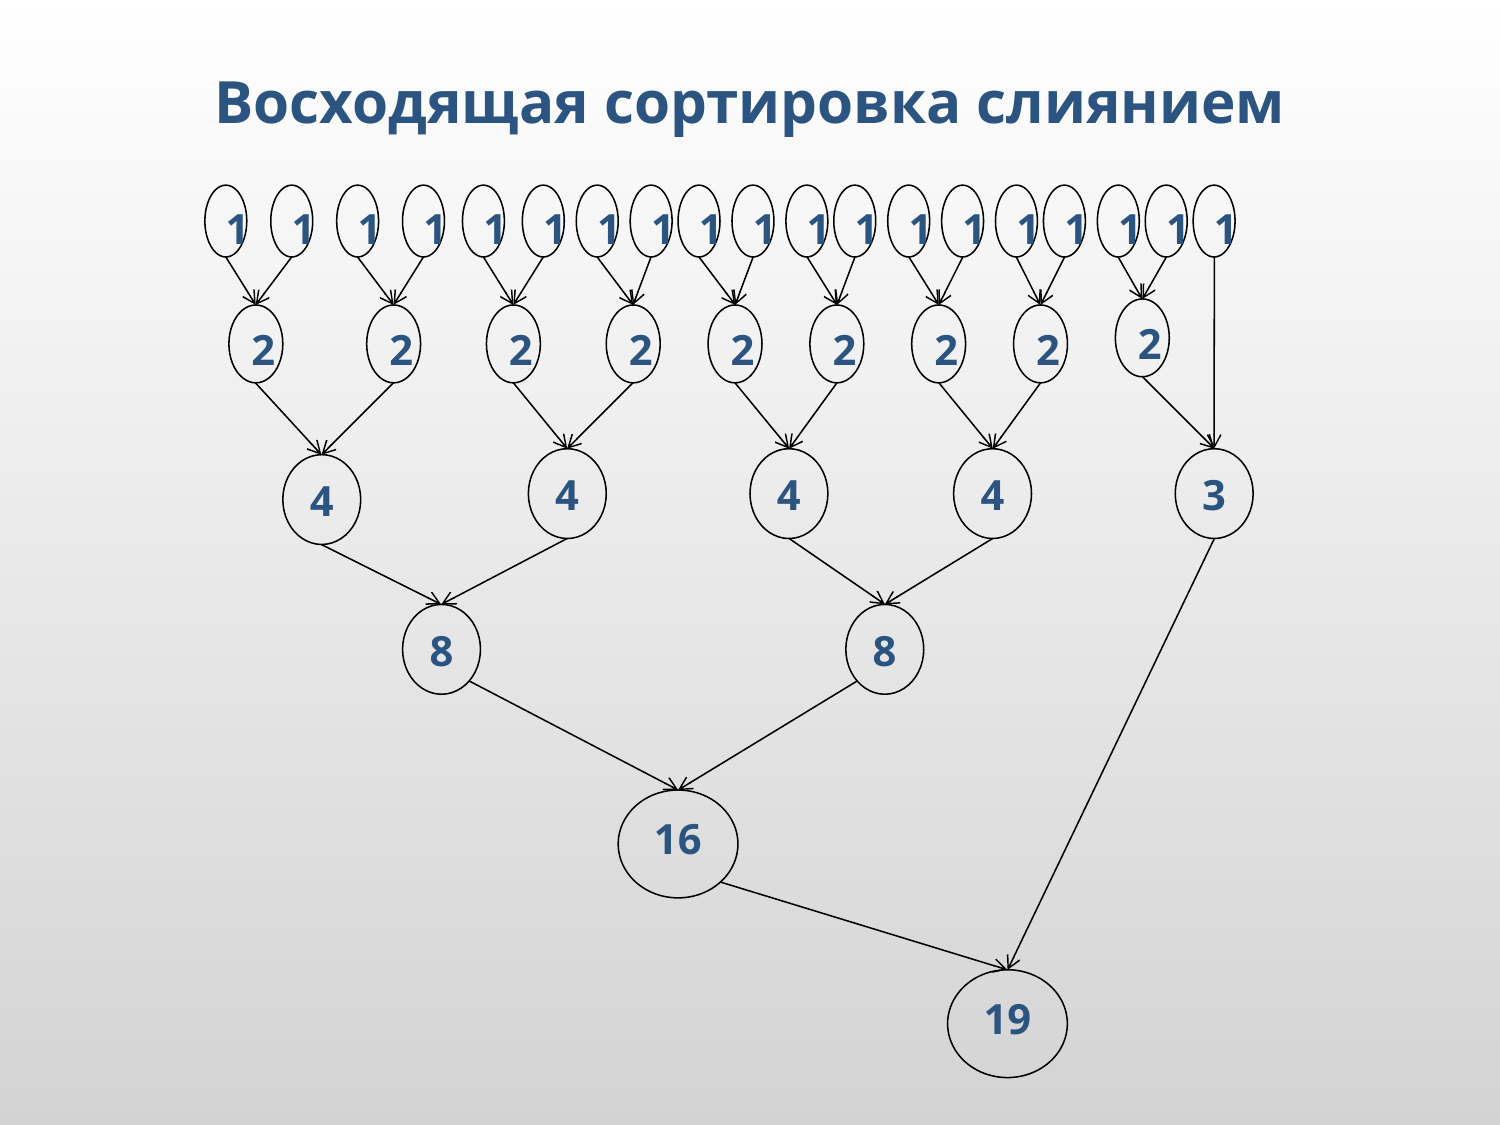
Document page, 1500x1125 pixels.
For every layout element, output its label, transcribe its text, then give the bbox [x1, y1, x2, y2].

text_box 1 [1043, 185, 1086, 257]
text_box 1 [630, 185, 673, 257]
text_box 1 [1193, 185, 1236, 257]
text_box 1 [1097, 185, 1140, 257]
text_box 2 [486, 305, 541, 383]
text_box 1 [462, 185, 505, 257]
text_box 1 [941, 185, 984, 257]
text_box 8 [845, 604, 924, 695]
text_box 1 [785, 185, 828, 257]
text_box 1 [1145, 185, 1188, 257]
text_box 8 [402, 605, 481, 695]
text_box 2 [366, 305, 421, 383]
text_box 1 [336, 185, 379, 257]
text_box 2 [1013, 305, 1068, 383]
text_box 2 [911, 305, 966, 383]
text_box 2 [708, 305, 762, 383]
text_box 4 [528, 448, 607, 539]
text_box 4 [750, 448, 828, 539]
text_box 2 [606, 305, 661, 383]
text_box 3 [1175, 448, 1254, 539]
text_box 4 [282, 454, 361, 545]
text_box 1 [678, 185, 721, 257]
text_box 1 [995, 185, 1038, 257]
text_box 2 [228, 305, 283, 383]
text_box 1 [731, 185, 774, 257]
text_box 1 [402, 185, 445, 257]
text_box 2 [1115, 299, 1170, 377]
text_box 19 [947, 969, 1068, 1078]
text_box 2 [809, 305, 864, 383]
text_box Восходящая сортировка слиянием [74, 62, 1425, 138]
text_box 4 [953, 448, 1032, 539]
text_box 1 [576, 185, 619, 257]
text_box 1 [887, 185, 930, 257]
text_box 1 [833, 185, 876, 257]
text_box 1 [522, 185, 565, 257]
text_box 1 [270, 185, 313, 257]
text_box 1 [204, 185, 247, 257]
text_box 16 [618, 790, 738, 898]
